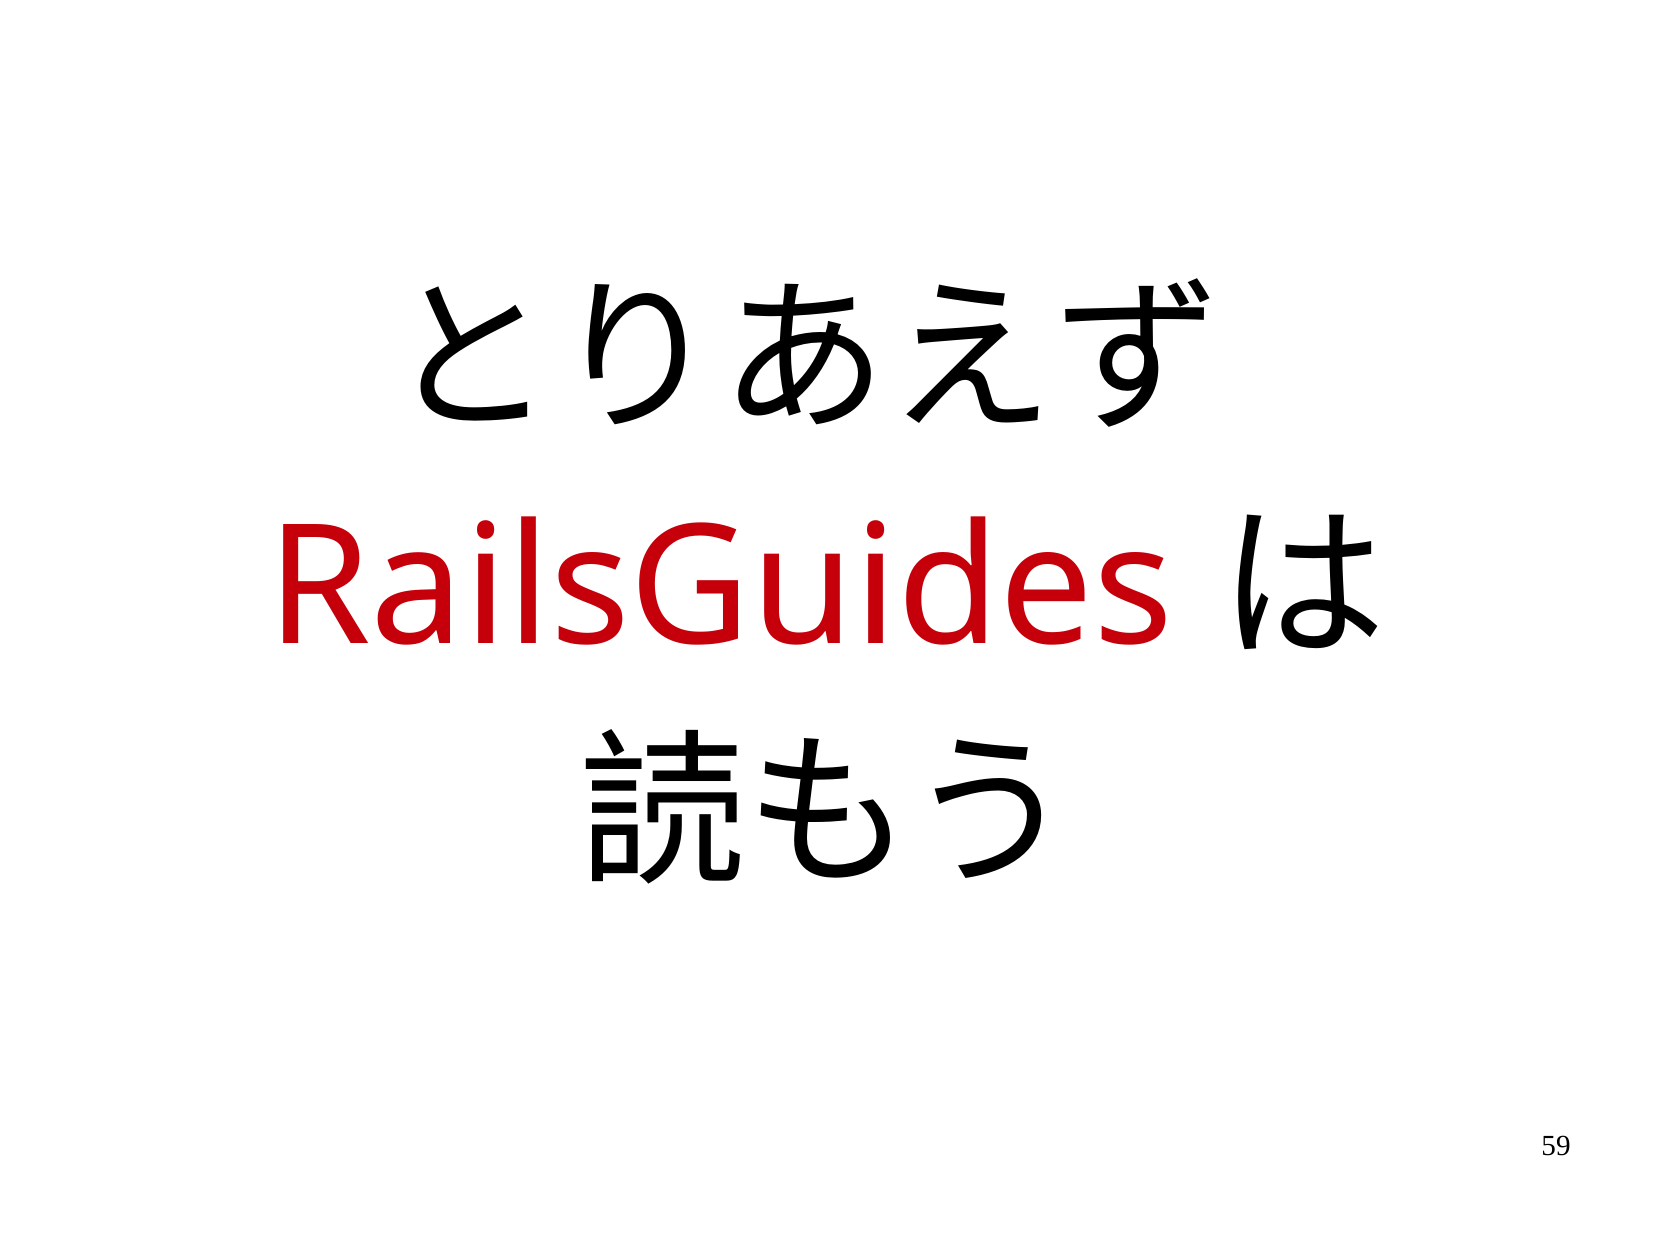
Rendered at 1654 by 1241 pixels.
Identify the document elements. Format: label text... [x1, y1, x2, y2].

subtitle とりあえずRailsGuidesは 読もう [82, 56, 1571, 1102]
